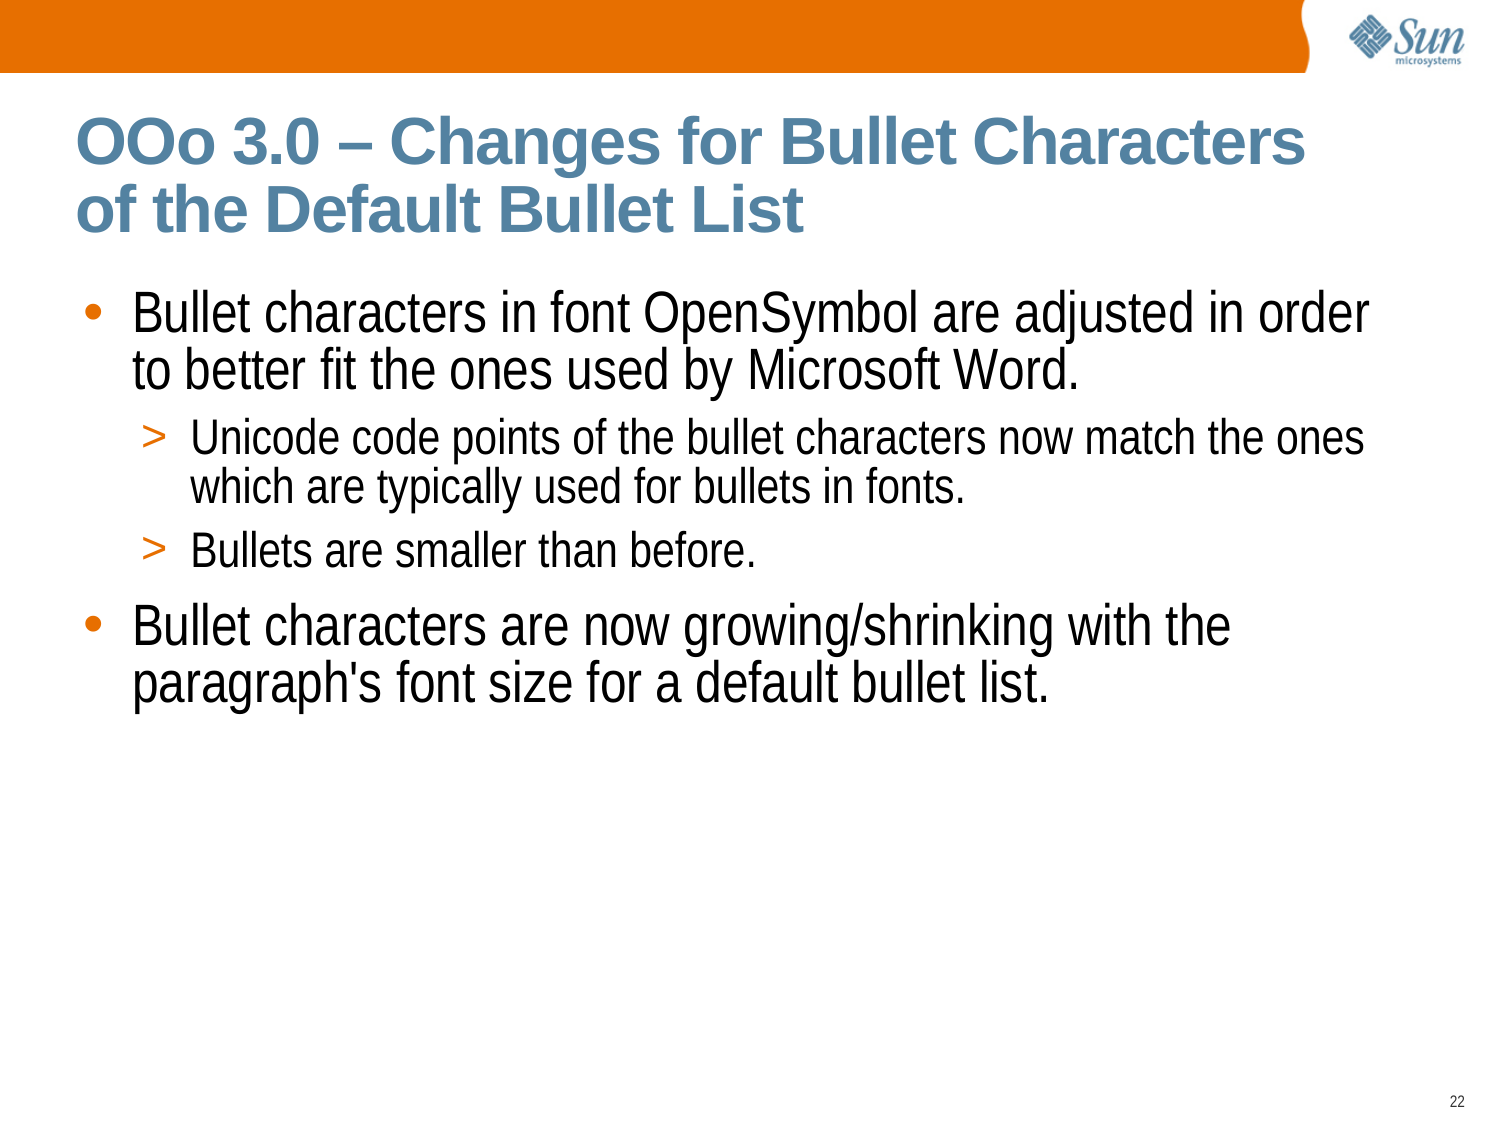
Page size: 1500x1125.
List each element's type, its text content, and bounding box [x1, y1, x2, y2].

picture [0, 0, 1500, 73]
list Bullet characters in font OpenSymbol are adjusted in order to better fit the ones used by Microsoft Word. Unicode code points of the bullet characters now match the ones which are typically used for bullets in fonts. Bullets are smaller than before. Bullet characters are now growing/shrinking with the paragraph's font size for a default bullet list. [64, 287, 1401, 905]
title OOo 3.0 – Changes for Bullet Characters of the Default Bullet List [75, 111, 1437, 254]
